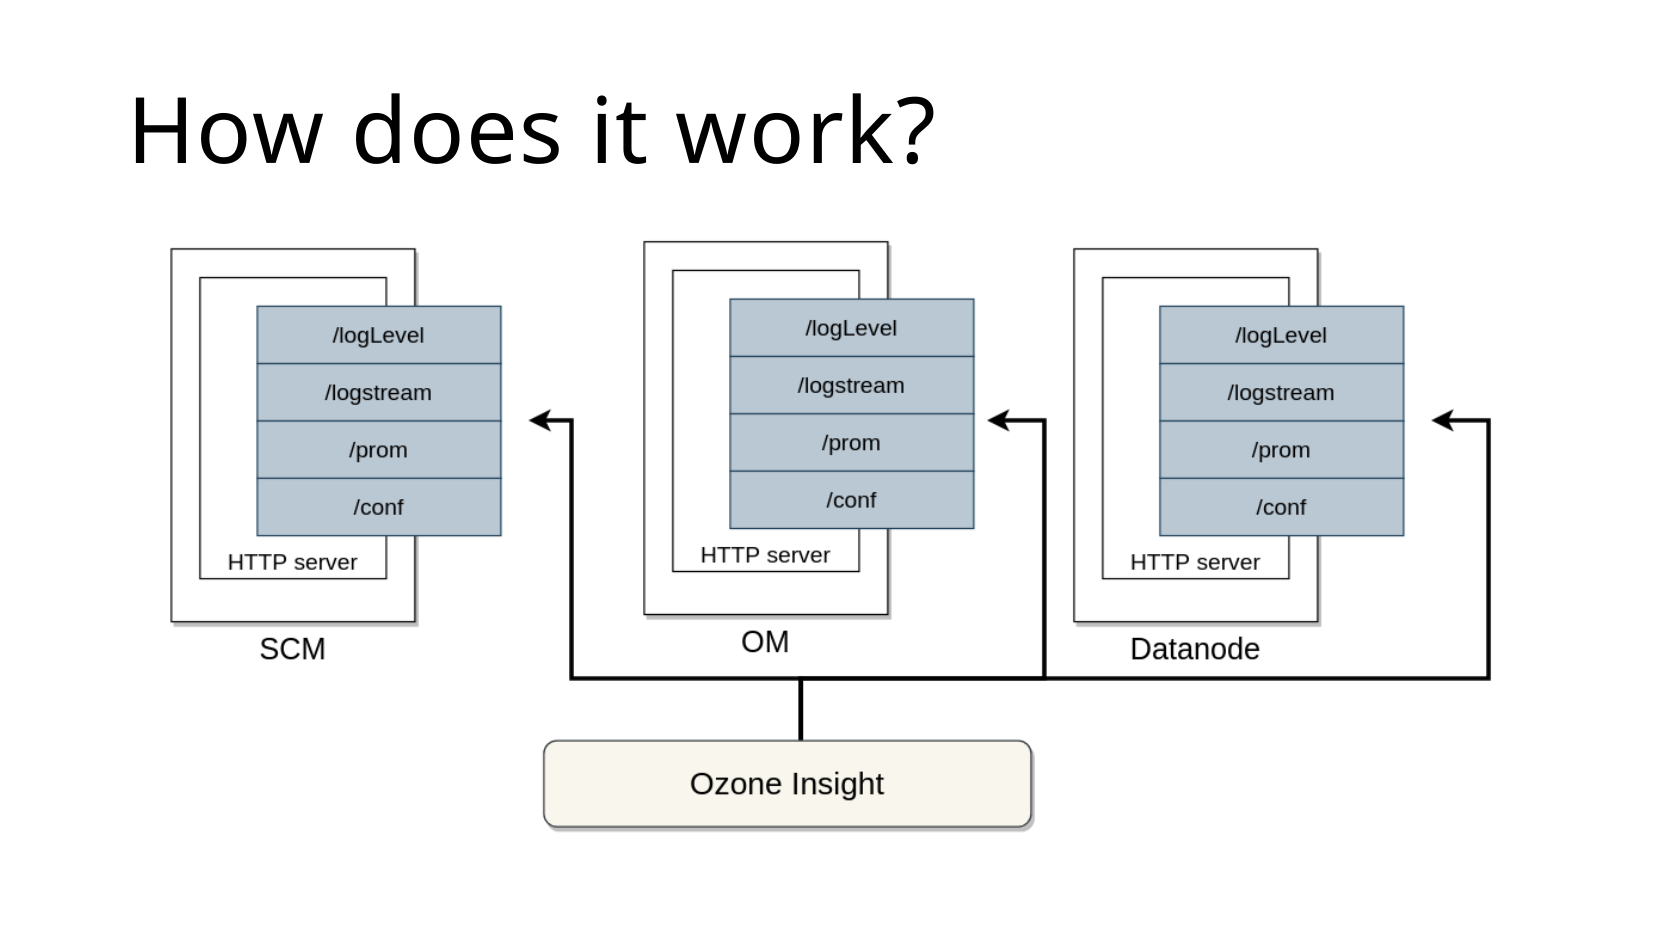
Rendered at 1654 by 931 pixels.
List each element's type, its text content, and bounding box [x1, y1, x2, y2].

title How does it work? [127, 69, 1654, 187]
picture [131, 209, 1540, 896]
